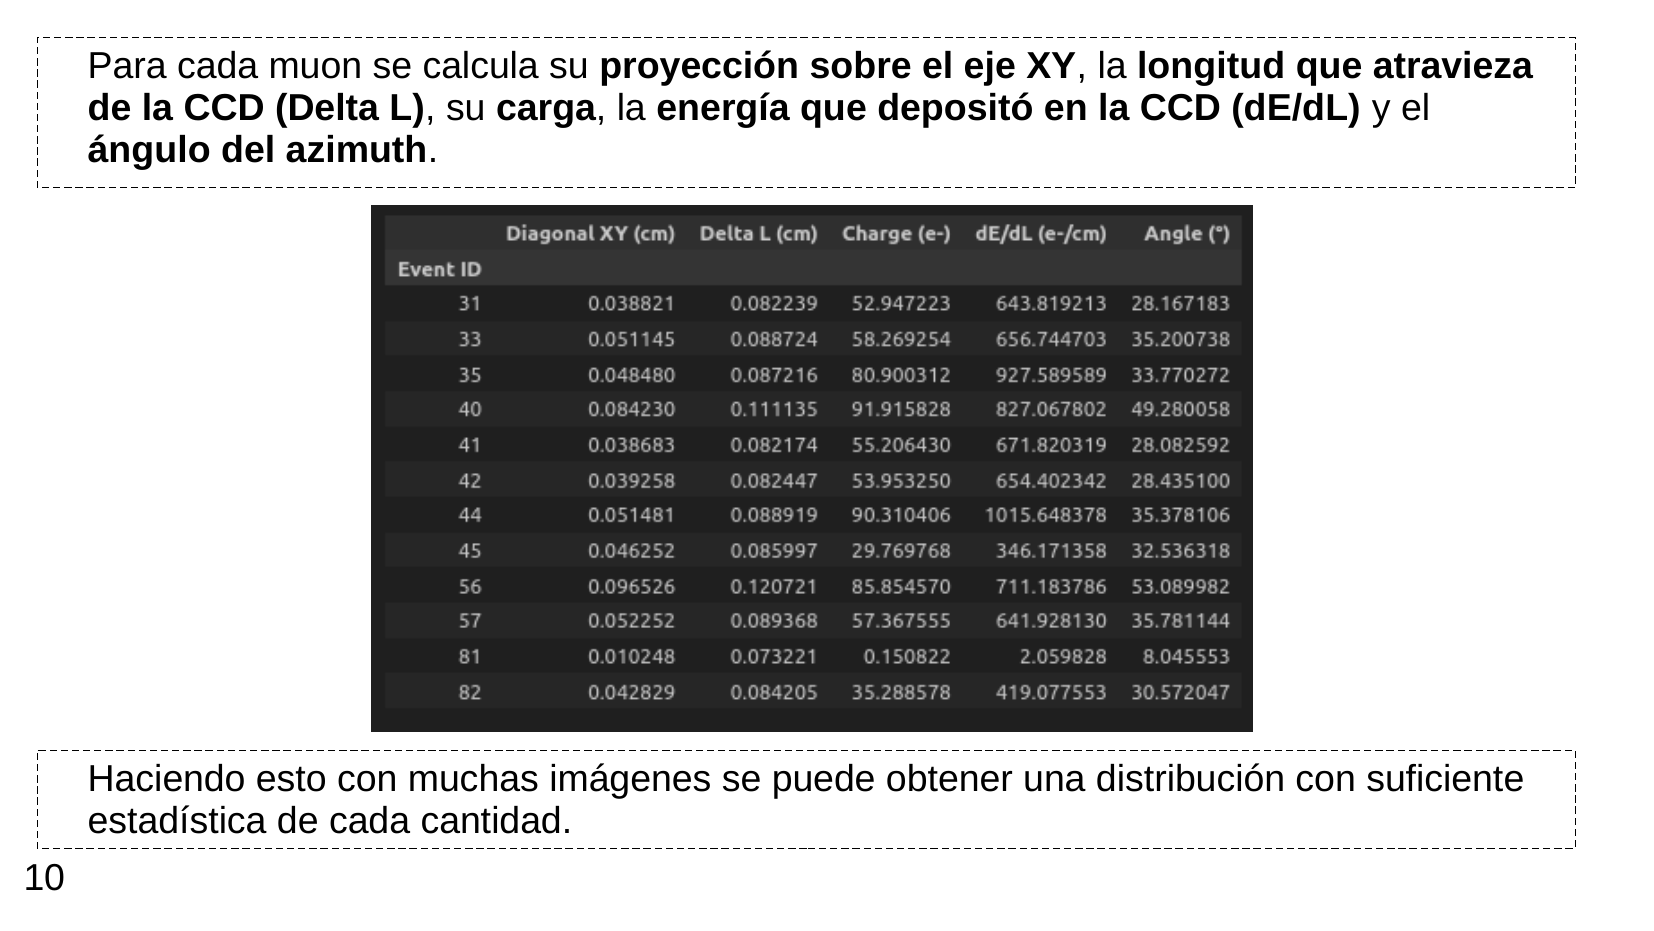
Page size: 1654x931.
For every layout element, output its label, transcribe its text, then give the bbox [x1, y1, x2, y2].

text_box Para cada muon se calcula su proyección sobre el eje XY, la longitud que atravieza de la CCD (Delta L), su carga, la energía que depositó en la CCD (dE/dL) y el ángulo del azimuth. [37, 37, 1576, 188]
picture [371, 205, 1253, 732]
text_box Haciendo esto con muchas imágenes se puede obtener una distribución con suficiente estadística de cada cantidad. [37, 750, 1576, 849]
text_box <number> [8, 848, 638, 919]
